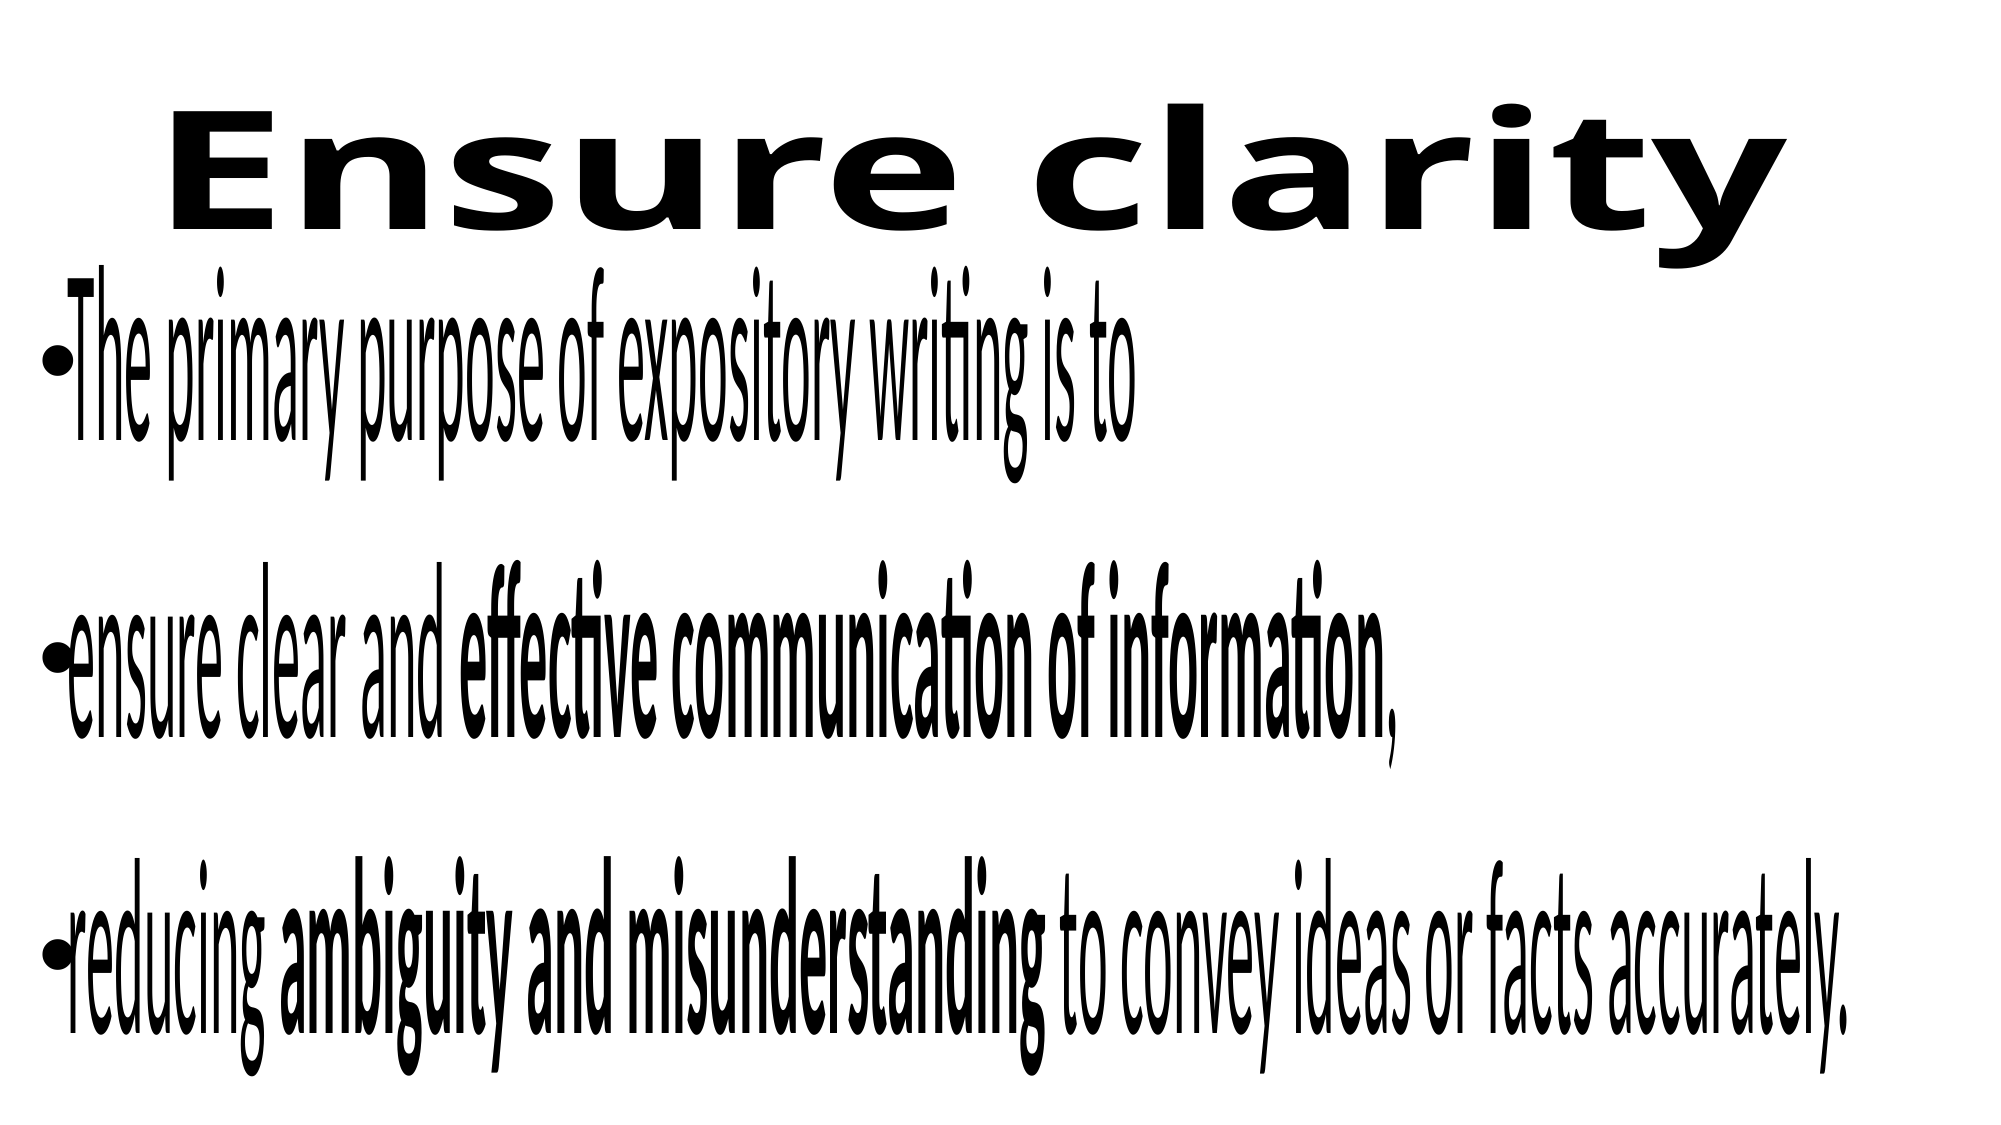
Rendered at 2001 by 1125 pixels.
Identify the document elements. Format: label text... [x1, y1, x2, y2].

title Ensure clarity [137, 59, 1863, 251]
list The primary purpose of expository writing is to ensure clear and effective communication of information, reducing ambiguity and misunderstanding to convey ideas or facts accurately. [23, 251, 1863, 1087]
